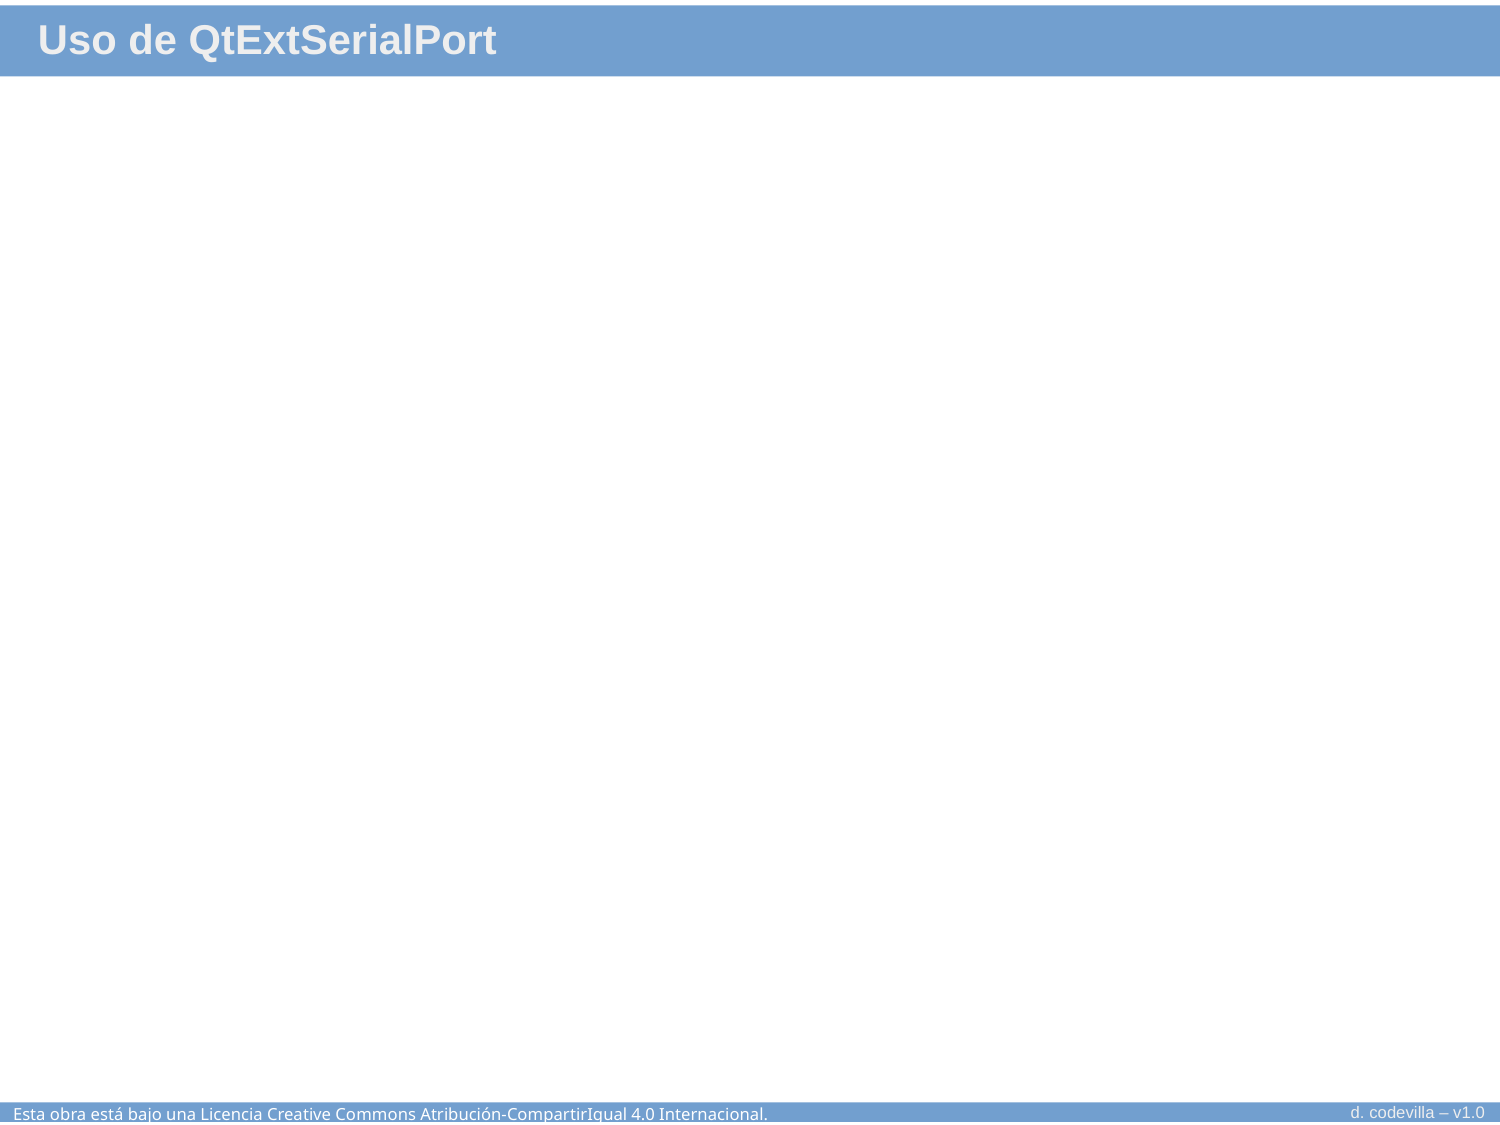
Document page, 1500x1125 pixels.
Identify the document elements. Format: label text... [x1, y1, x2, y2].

text_box Uso de QtExtSerialPort [23, 5, 513, 72]
